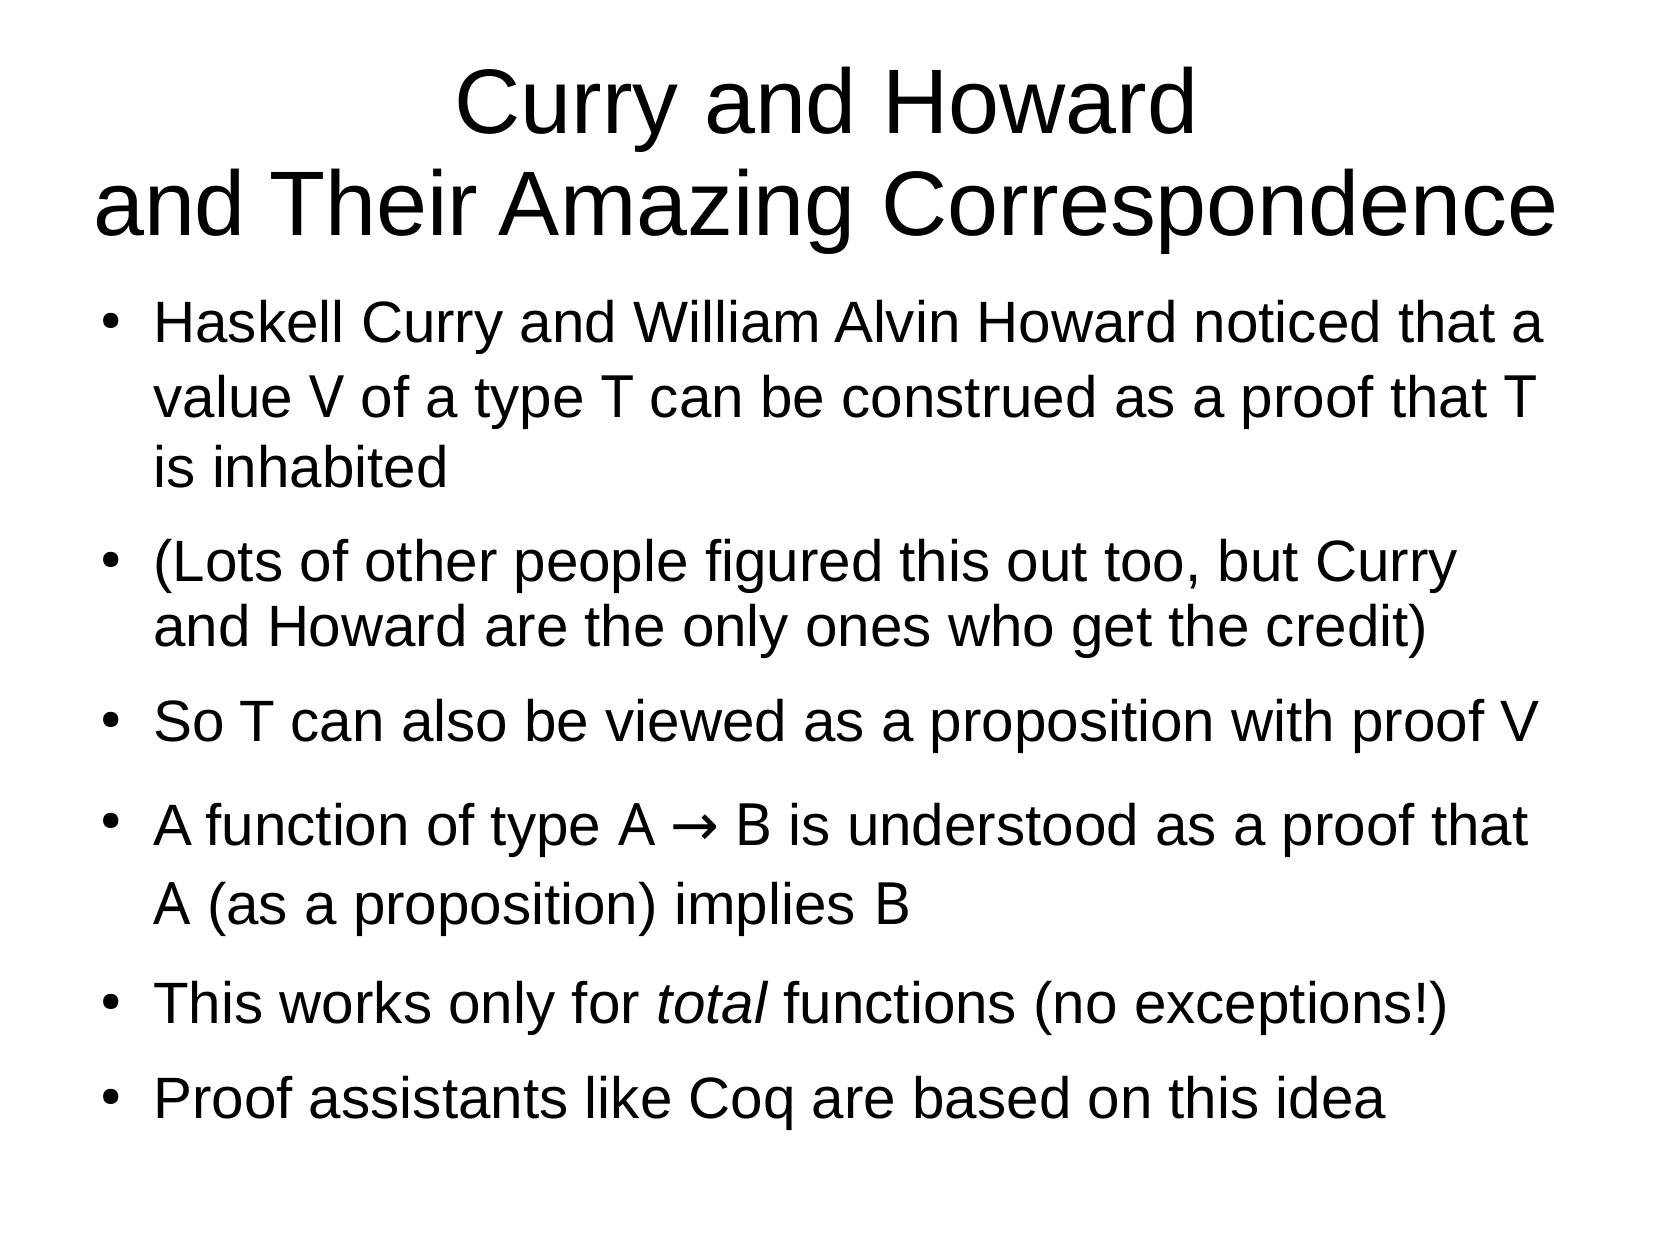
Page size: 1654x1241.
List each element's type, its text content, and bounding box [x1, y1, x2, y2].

title Curry and Howard and Their Amazing Correspondence [82, 49, 1571, 257]
list Haskell Curry and William Alvin Howard noticed that a value V of a type T can be construed as a proof that T is inhabited (Lots of other people figured this out too, but Curry and Howard are the only ones who get the credit) So T can also be viewed as a proposition with proof V A function of type A → B is understood as a proof that A (as a proposition) implies B This works only for total functions (no exceptions!) Proof assistants like Coq are based on this idea [82, 290, 1571, 1109]
